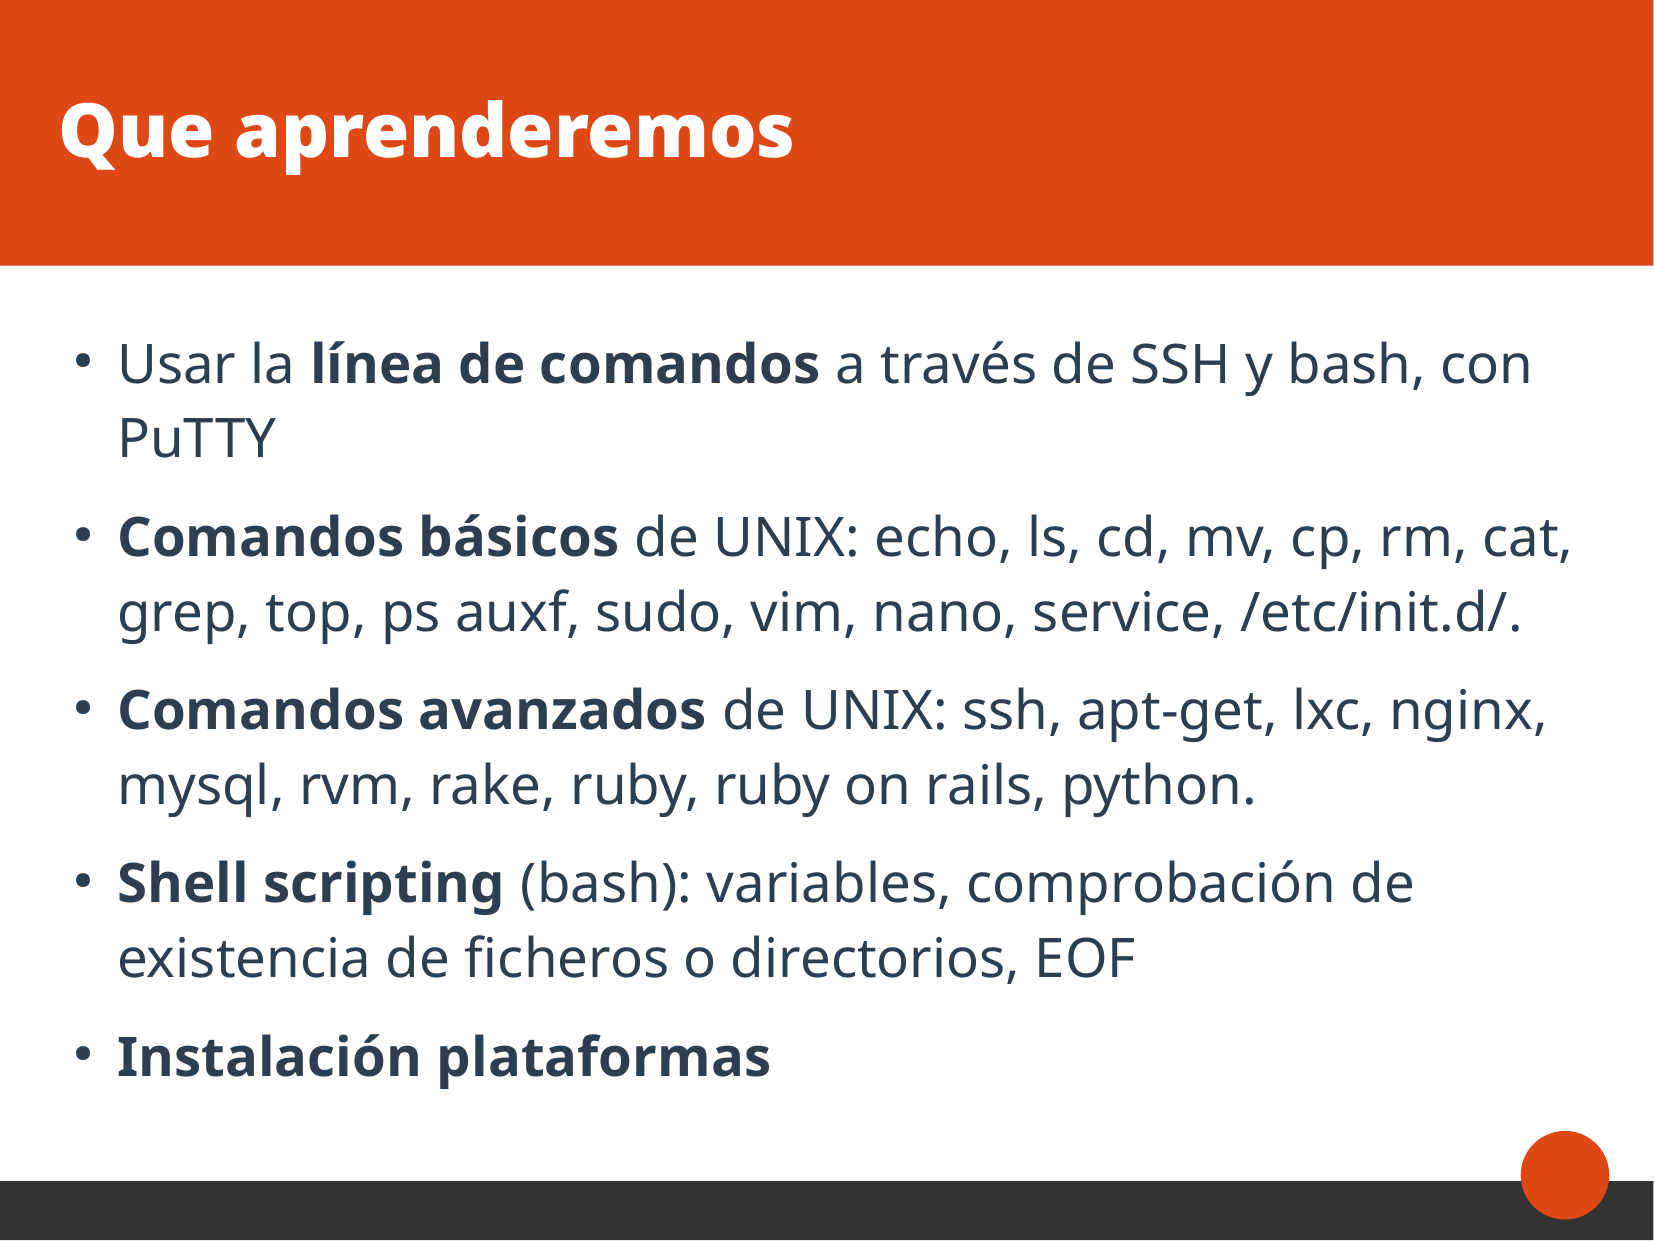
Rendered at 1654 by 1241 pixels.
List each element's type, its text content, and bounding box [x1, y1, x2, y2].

list Usar la línea de comandos a través de SSH y bash, con PuTTY Comandos básicos de UNIX: echo, ls, cd, mv, cp, rm, cat, grep, top, ps auxf, sudo, vim, nano, service, /etc/init.d/. Comandos avanzados de UNIX: ssh, apt-get, lxc, nginx, mysql, rvm, rake, ruby, ruby on rails, python. Shell scripting (bash): variables, comprobación de existencia de ficheros o directorios, EOF Instalación plataformas [59, 324, 1595, 1152]
title Que aprenderemos [59, 49, 1595, 207]
